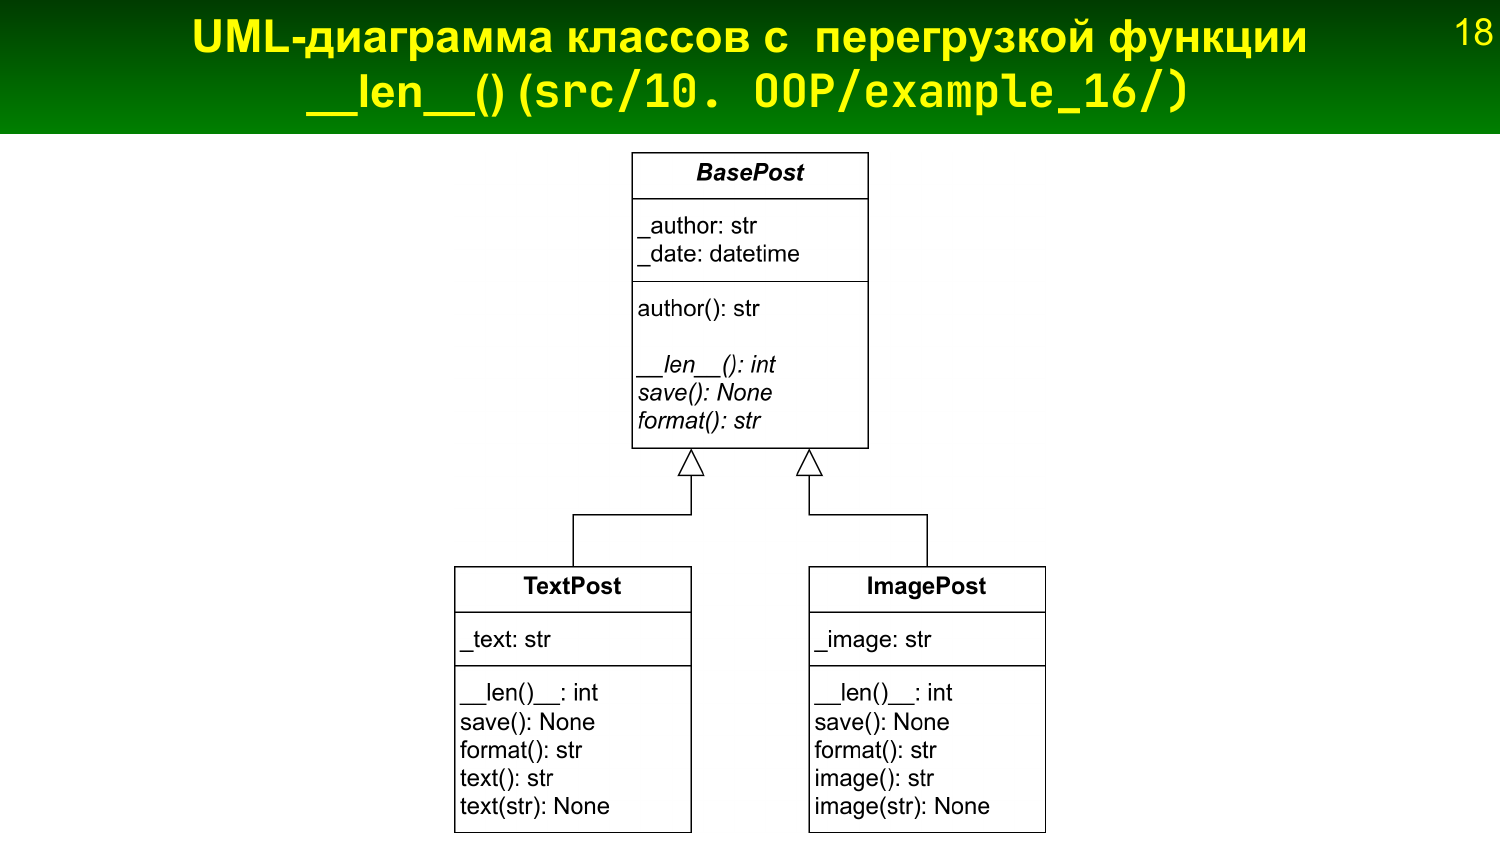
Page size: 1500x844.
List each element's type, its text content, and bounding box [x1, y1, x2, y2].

title UML-диаграмма классов с перегрузкой функции __len__() (src/10. OOP/example_16/) [112, 0, 1388, 129]
picture [454, 152, 1046, 833]
